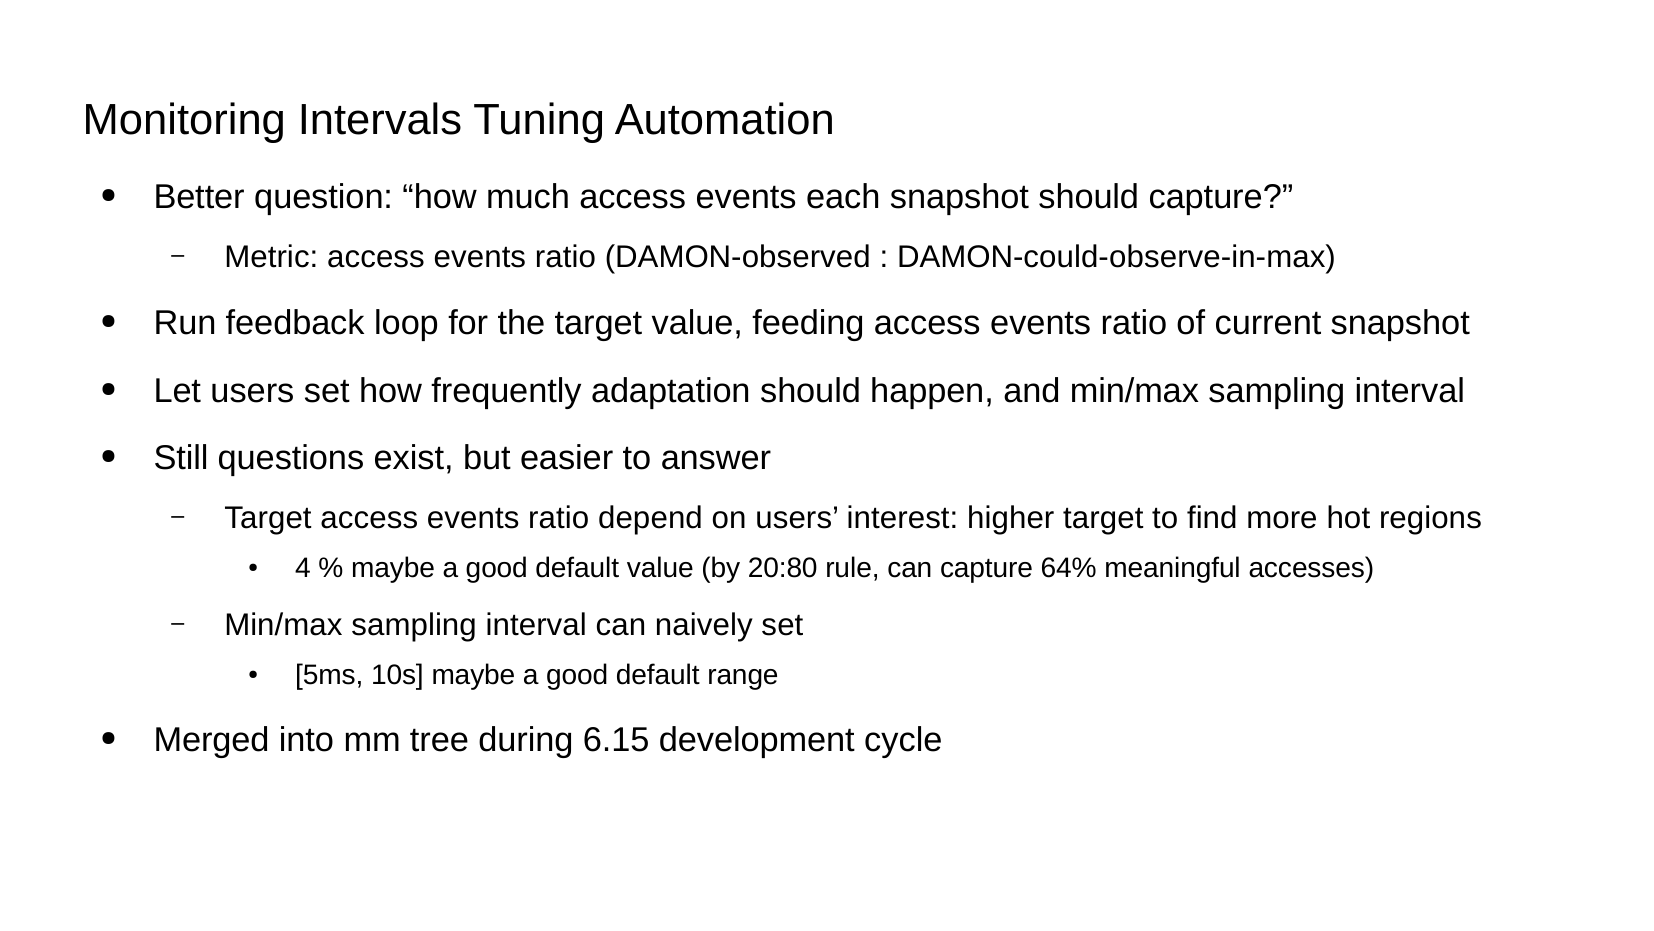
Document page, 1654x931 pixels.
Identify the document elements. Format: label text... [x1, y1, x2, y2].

title Monitoring Intervals Tuning Automation [82, 81, 1571, 157]
list Better question: “how much access events each snapshot should capture?” Metric: access events ratio (DAMON-observed : DAMON-could-observe-in-max) Run feedback loop for the target value, feeding access events ratio of current snapshot Let users set how frequently adaptation should happen, and min/max sampling interval Still questions exist, but easier to answer Target access events ratio depend on users’ interest: higher target to find more hot regions 4 % maybe a good default value (by 20:80 rule, can capture 64% meaningful accesses) Min/max sampling interval can naively set [5ms, 10s] maybe a good default range Merged into mm tree during 6.15 development cycle [82, 177, 1571, 833]
